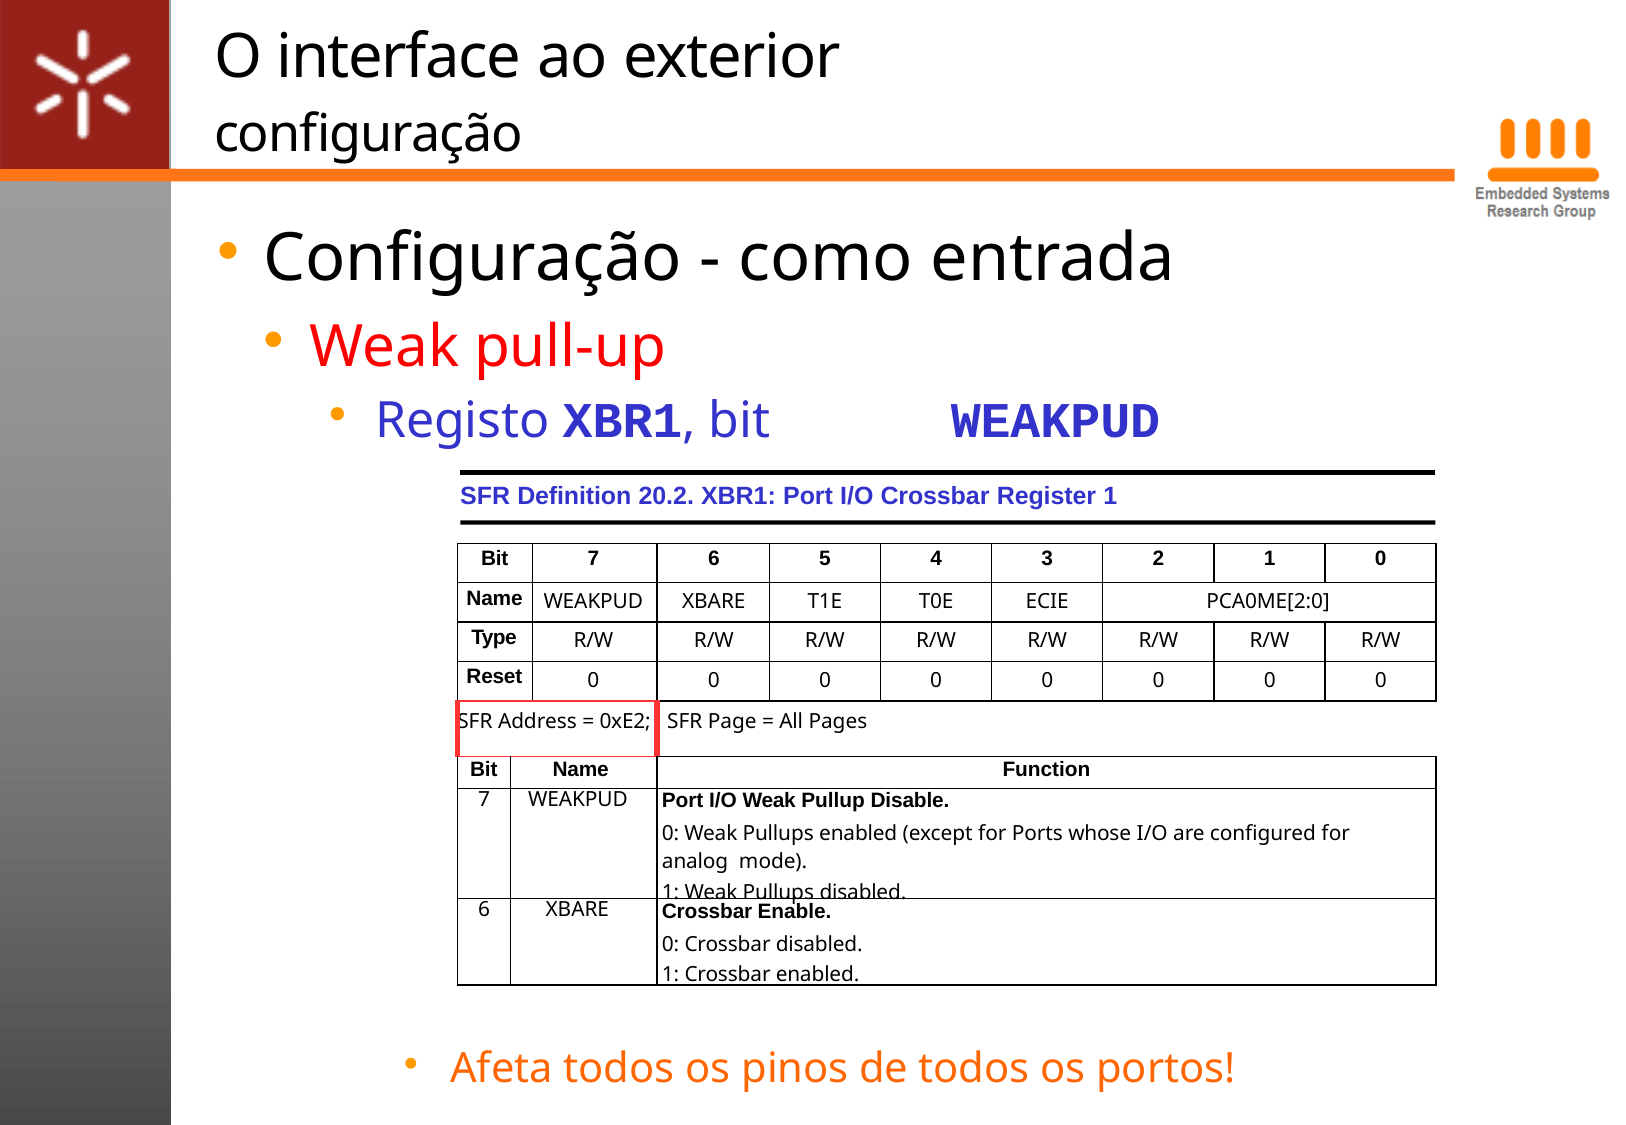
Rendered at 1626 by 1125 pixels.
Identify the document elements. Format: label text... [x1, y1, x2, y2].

table_cell 0 [1326, 662, 1435, 700]
table_cell 0 [533, 662, 656, 700]
table_cell T0E [881, 583, 991, 621]
table_cell 0 [1103, 662, 1213, 700]
table_cell Reset [458, 662, 532, 700]
table_header 7 [533, 544, 656, 582]
table_cell R/W [533, 623, 656, 661]
table_cell SFR Address = 0xE2; [460, 702, 654, 756]
table_cell WEAKPUD [533, 583, 656, 621]
table_cell R/W [992, 623, 1102, 661]
table_cell XBARE [658, 583, 769, 621]
table_cell 0 [881, 662, 991, 700]
table_header 2 [1103, 544, 1213, 582]
text_box Afeta todos os pinos de todos os portos! [401, 1039, 1489, 1092]
table_cell Name [458, 583, 532, 621]
table_cell Bit [458, 757, 510, 788]
table_cell Port I/O Weak Pullup Disable. 0: Weak Pullups enabled (except for Ports whose I/O are configured for analog mode). 1: Weak Pullups disabled. [658, 789, 1435, 898]
table_cell R/W [1215, 623, 1324, 661]
table_cell WEAKPUD [511, 789, 656, 898]
table_header Bit [458, 544, 532, 582]
table_cell SFR Page = All Pages [660, 702, 1436, 756]
table_cell 0 [770, 662, 880, 700]
text_box [460, 520, 1436, 525]
table_cell R/W [770, 623, 880, 661]
table_cell R/W [1103, 623, 1213, 661]
table_cell XBARE [511, 899, 656, 984]
table_cell Function [658, 757, 1435, 788]
table_cell 0 [1215, 662, 1324, 700]
table_header 0 [1326, 544, 1435, 582]
picture [1475, 118, 1610, 220]
table_cell Type [458, 623, 532, 661]
table_cell ECIE [992, 583, 1102, 621]
table_header 5 [770, 544, 880, 582]
table_cell Crossbar Enable. 0: Crossbar disabled. 1: Crossbar enabled. [658, 899, 1435, 984]
table_header 1 [1215, 544, 1324, 582]
table_cell PCA0ME[2:0] [1103, 583, 1435, 621]
table_cell R/W [881, 623, 991, 661]
table_cell 7 [458, 789, 510, 898]
title O interface ao exterior configuração [212, 16, 1193, 234]
table_cell Name [511, 757, 656, 788]
table_cell 6 [458, 899, 510, 984]
table_cell T1E [770, 583, 880, 621]
text_box Configuração - como entrada Weak pull-up Registo XBR1, bit WEAKPUD SFR Definition 20.2. XBR1: Port I/O Crossbar Register 1 [214, 196, 1453, 510]
table_cell R/W [658, 623, 769, 661]
picture [0, 182, 171, 1125]
table_header 4 [881, 544, 991, 582]
table_cell 0 [658, 662, 769, 700]
picture [0, 0, 171, 169]
table_cell R/W [1326, 623, 1435, 661]
table_header 3 [992, 544, 1102, 582]
table_cell 0 [992, 662, 1102, 700]
table_header 6 [658, 544, 769, 582]
